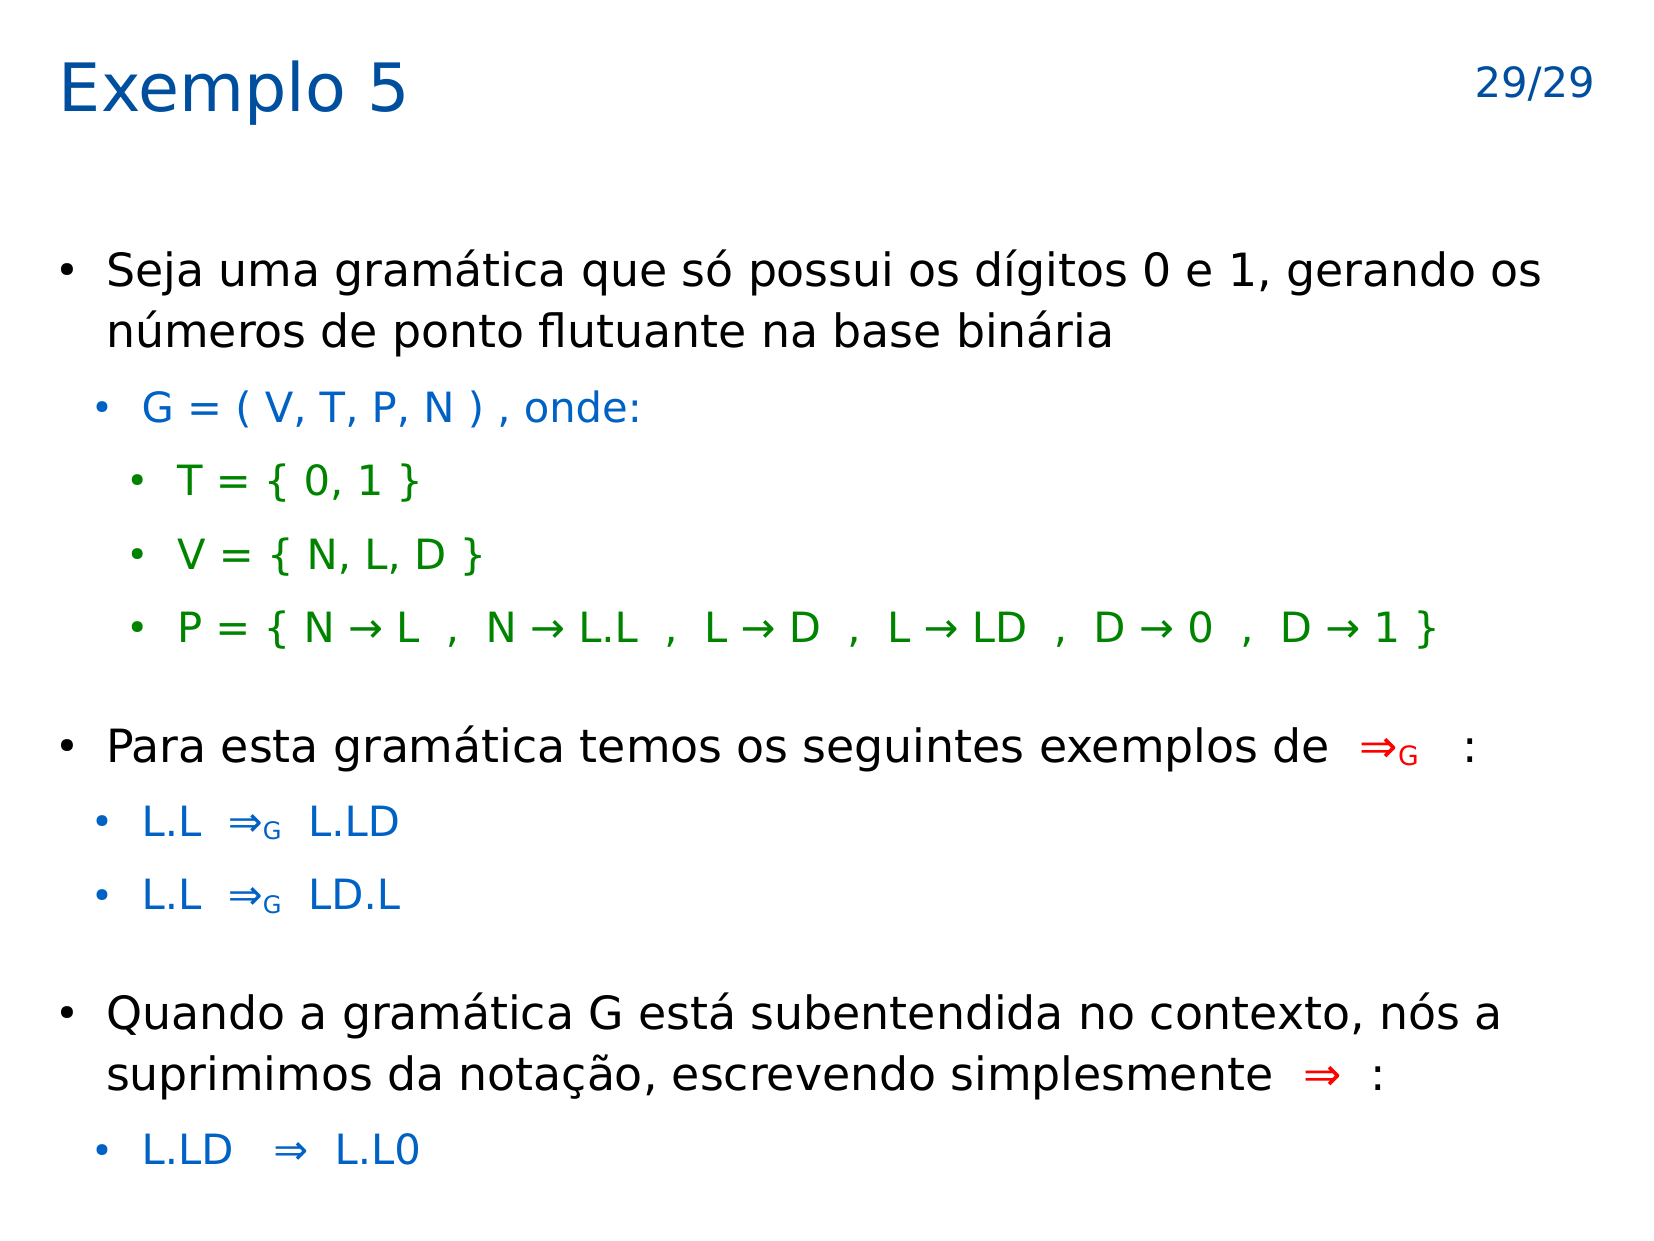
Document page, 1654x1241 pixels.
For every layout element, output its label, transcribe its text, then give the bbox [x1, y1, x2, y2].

title Exemplo 5 [59, 29, 1625, 148]
list Seja uma gramática que só possui os dígitos 0 e 1, gerando os números de ponto flutuante na base binária G = ( V, T, P, N ) , onde: T = { 0, 1 } V = { N, L, D } P = { N → L , N → L.L , L → D , L → LD , D → 0 , D → 1 } Para esta gramática temos os seguintes exemplos de ⇒G : L.L ⇒G L.LD L.L ⇒G LD.L Quando a gramática G está subentendida no contexto, nós a suprimimos da notação, escrevendo simplesmente ⇒ : L.LD ⇒ L.L0 [59, 236, 1595, 1211]
